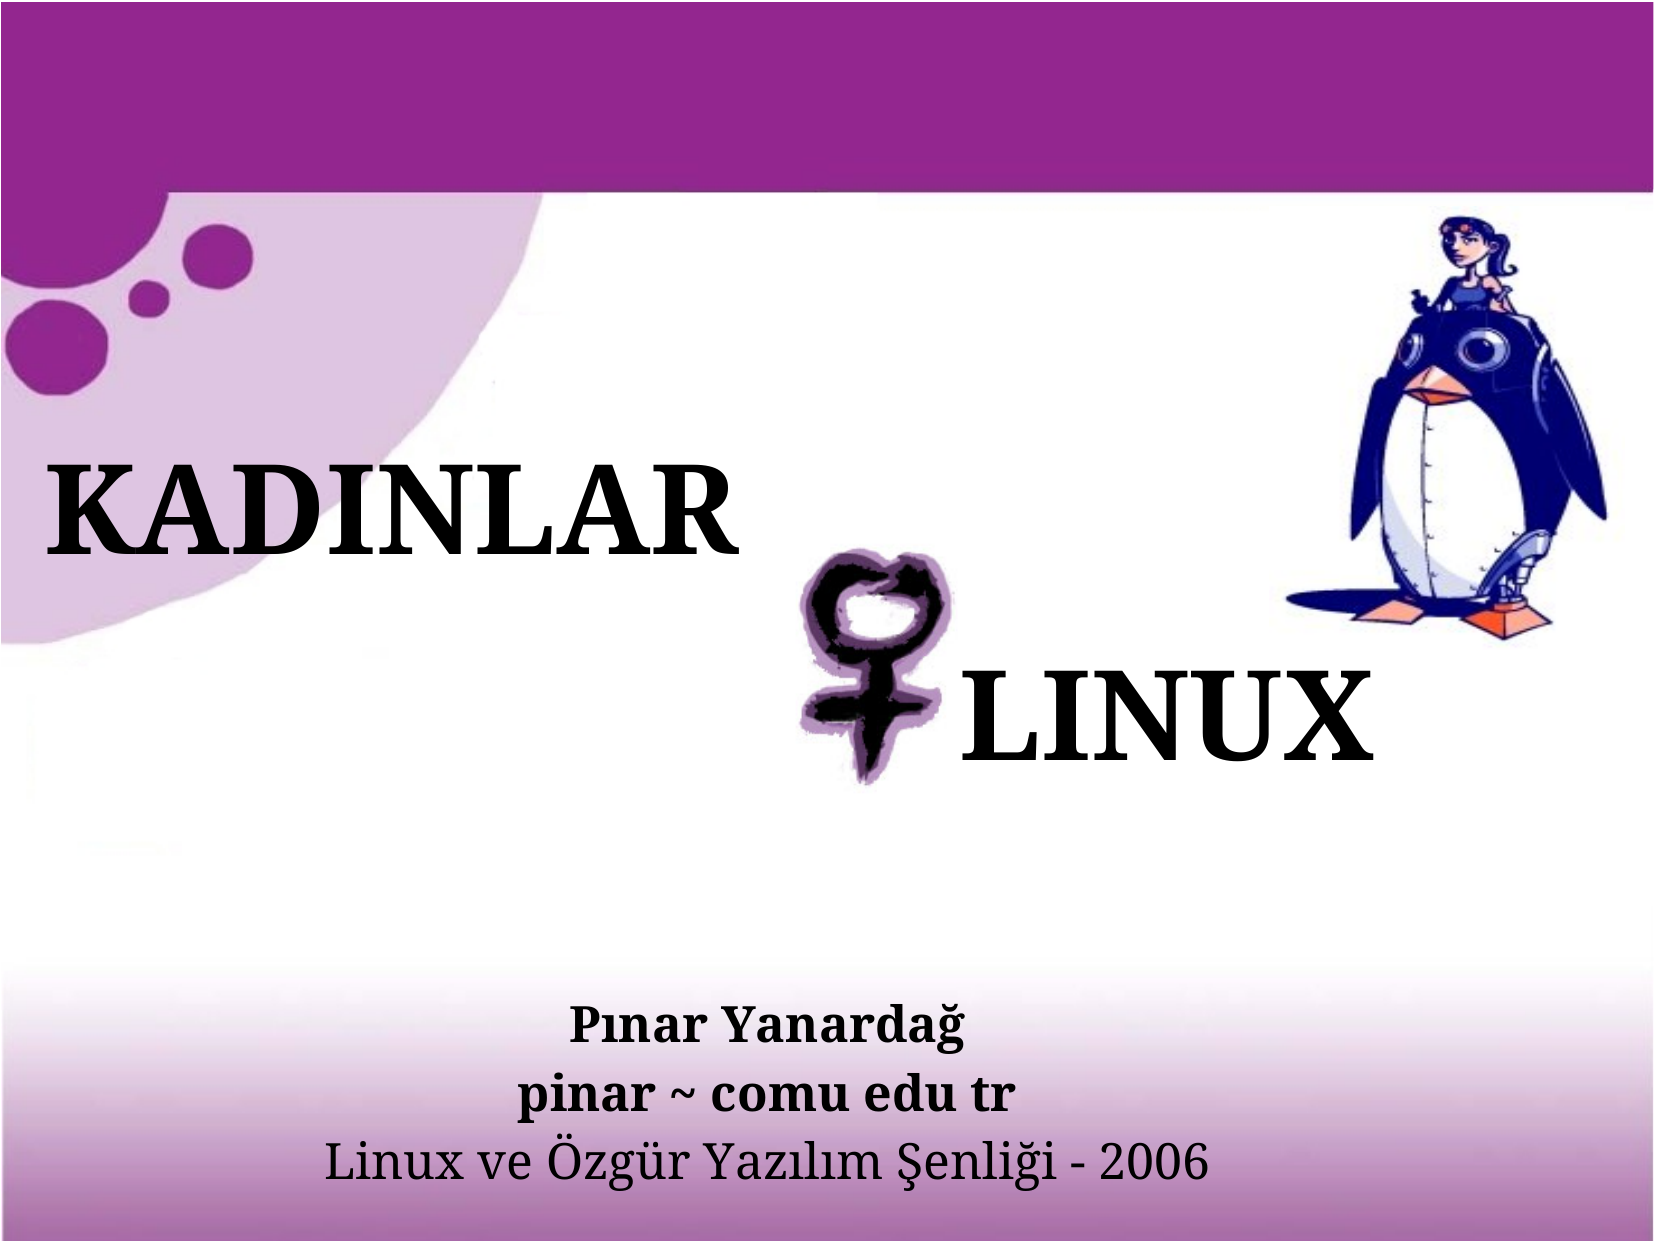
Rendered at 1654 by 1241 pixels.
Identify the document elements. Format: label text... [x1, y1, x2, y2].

text_box KADINLAR [29, 413, 798, 705]
picture [1, 2, 1654, 1241]
text_box LINUX [944, 619, 1447, 781]
text_box Pınar Yanardağ pinar ~ comu edu tr Linux ve Özgür Yazılım Şenliği - 2006 [265, 982, 1270, 1172]
